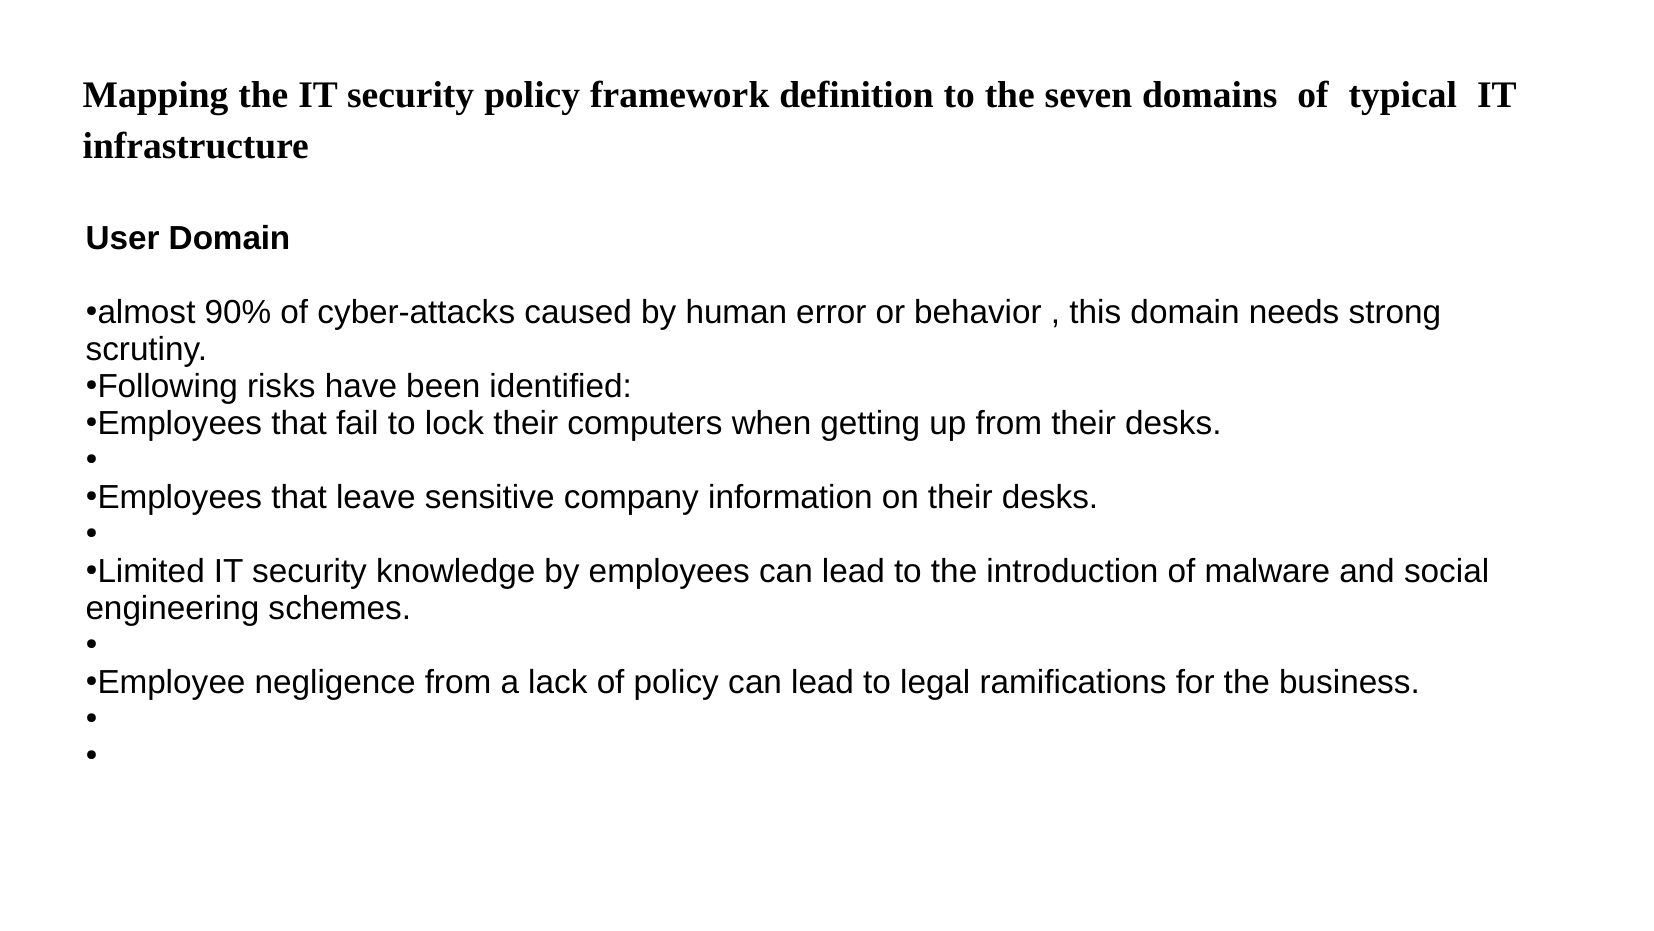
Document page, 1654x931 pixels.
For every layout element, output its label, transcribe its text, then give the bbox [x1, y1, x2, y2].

title Mapping the IT security policy framework definition to the seven domains of typical IT infrastructure [82, 62, 1607, 159]
text_box User Domain almost 90% of cyber-attacks caused by human error or behavior , this domain needs strong scrutiny. Following risks have been identified: Employees that fail to lock their computers when getting up from their desks. Employees that leave sensitive company information on their desks. Limited IT security knowledge by employees can lead to the introduction of malware and social engineering schemes. Employee negligence from a lack of policy can lead to legal ramifications for the business. [70, 211, 1560, 808]
